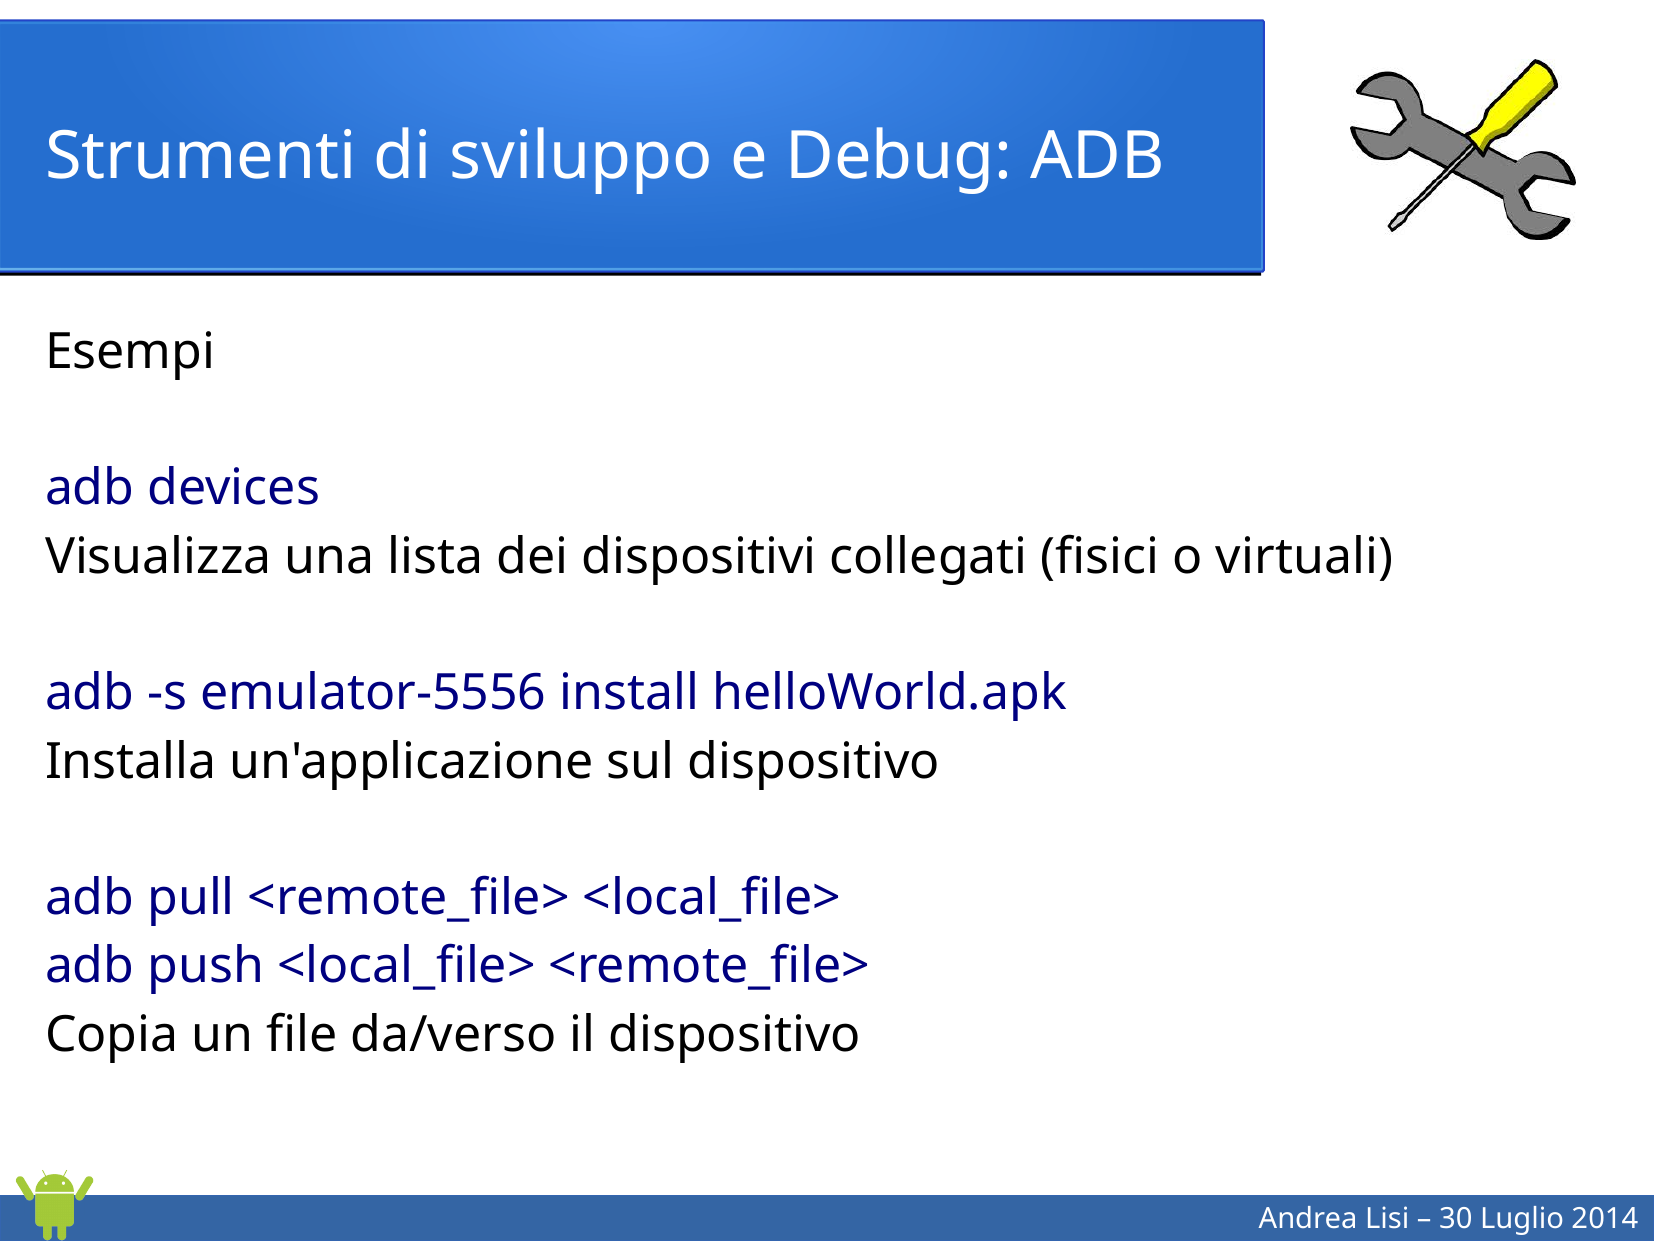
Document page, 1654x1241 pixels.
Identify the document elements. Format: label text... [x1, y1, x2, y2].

text_box Esempi adb devices Visualizza una lista dei dispositivi collegati (fisici o virtuali) adb -s emulator-5556 install helloWorld.apk Installa un'applicazione sul dispositivo adb pull <remote_file> <local_file> adb push <local_file> <remote_file> Copia un file da/verso il dispositivo [45, 315, 1621, 1156]
text_box Andrea Lisi – 30 Luglio 2014 [100, 1195, 1654, 1241]
picture [9, 1167, 100, 1241]
picture [1350, 59, 1576, 241]
title Strumenti di sviluppo e Debug: ADB [45, 49, 1250, 257]
